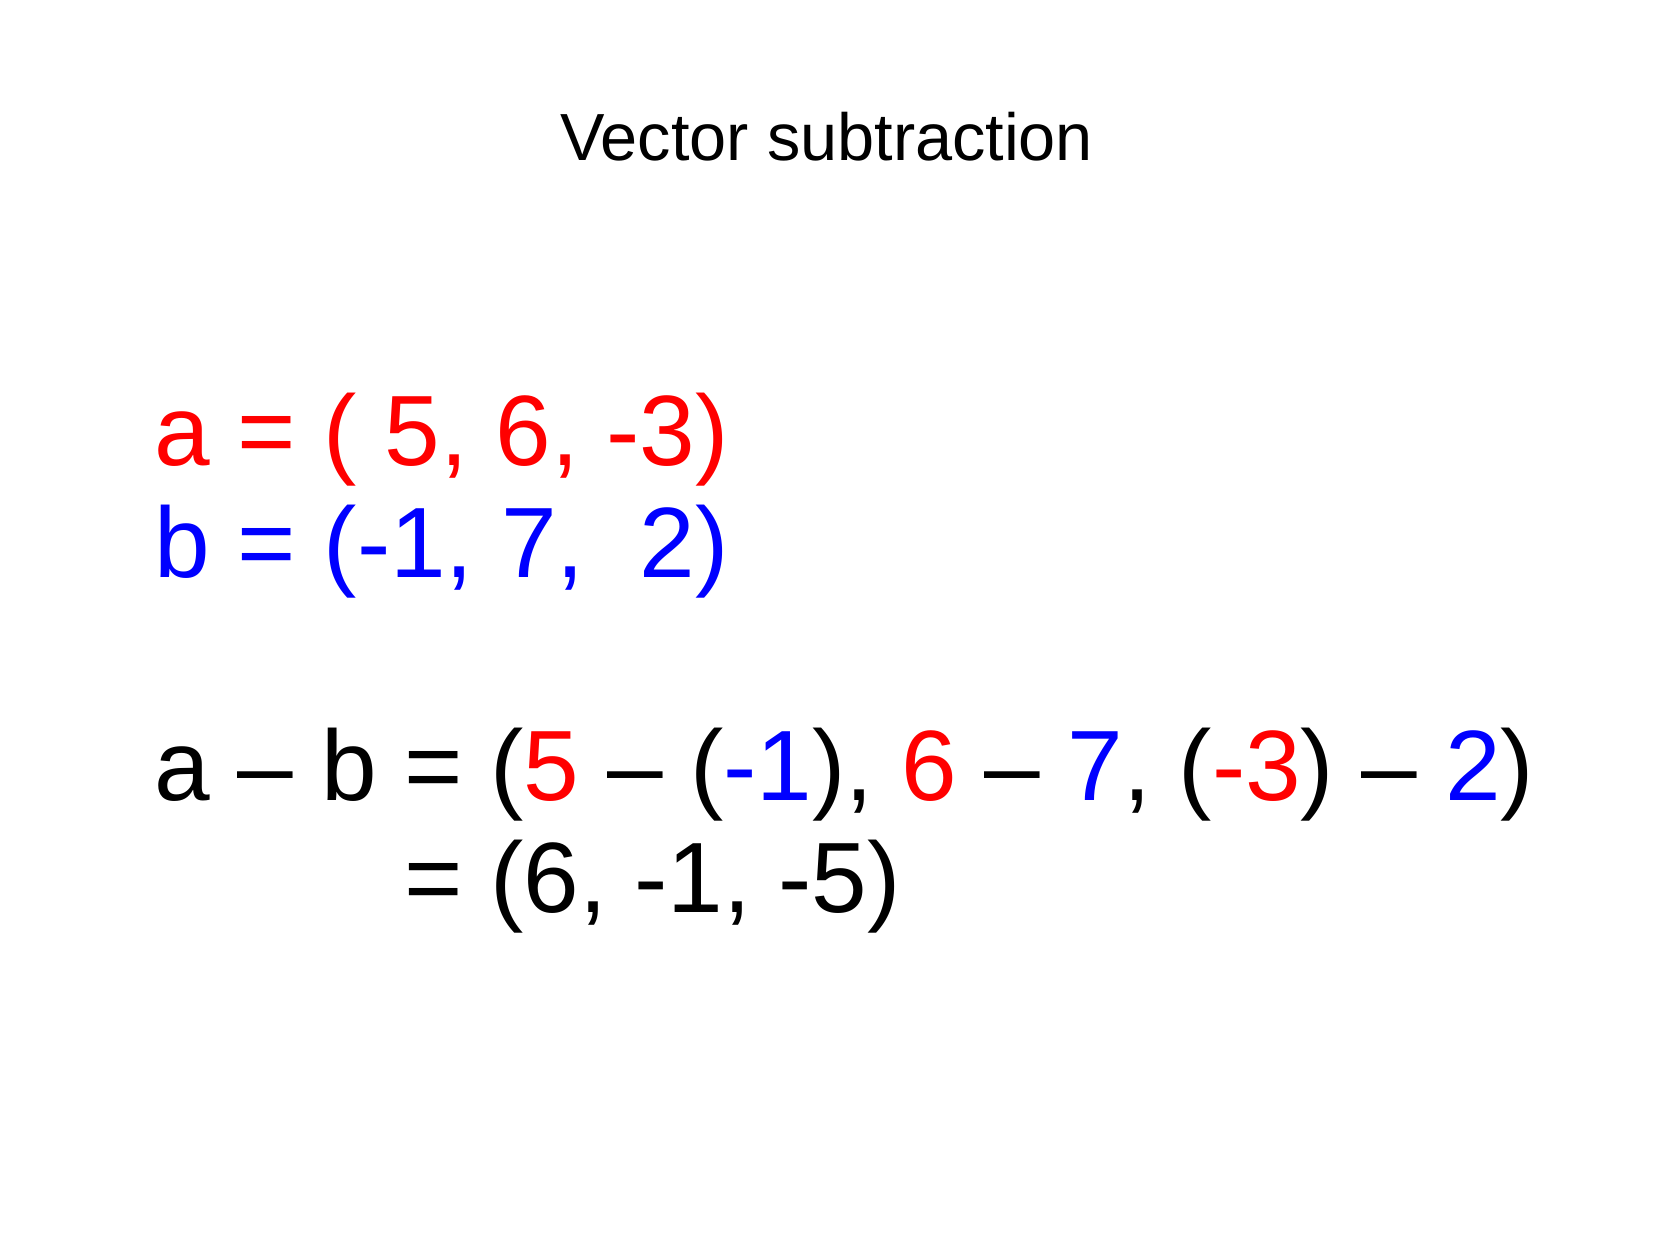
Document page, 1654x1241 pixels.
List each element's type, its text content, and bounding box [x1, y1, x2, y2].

subtitle Vector subtraction [82, 49, 1571, 226]
text_box a = ( 5, 6, -3) b = (-1, 7, 2) a – b = (5 – (-1), 6 – 7, (-3) – 2) = (6, -1, -5) [139, 367, 1640, 943]
